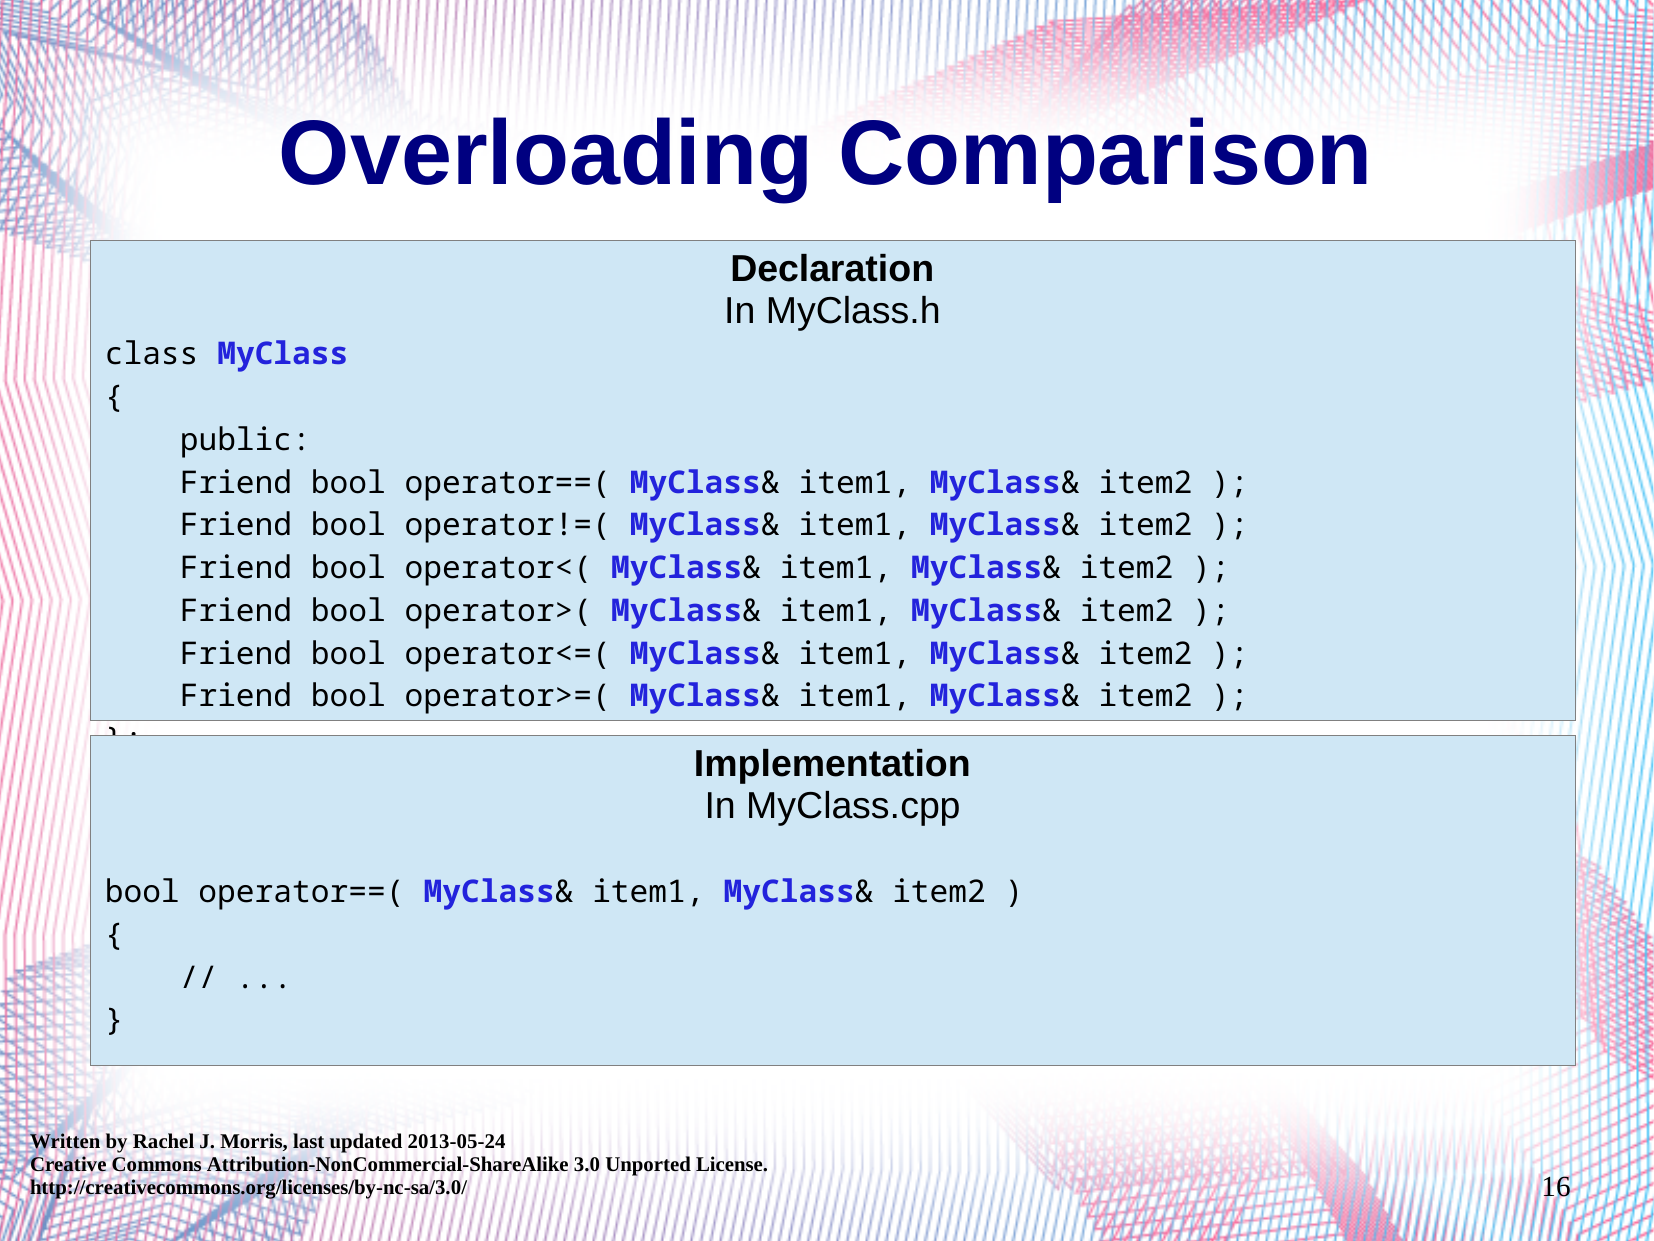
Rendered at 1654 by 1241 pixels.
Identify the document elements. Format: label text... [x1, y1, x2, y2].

text_box Implementation In MyClass.cpp bool operator==( MyClass& item1, MyClass& item2 ) { // ... } [90, 735, 1576, 1066]
title Overloading Comparison [82, 49, 1571, 257]
picture [0, 0, 1654, 1241]
text_box Declaration In MyClass.h class MyClass { public: Friend bool operator==( MyClass& item1, MyClass& item2 ); Friend bool operator!=( MyClass& item1, MyClass& item2 ); Friend bool operator<( MyClass& item1, MyClass& item2 ); Friend bool operator>( MyClass& item1, MyClass& item2 ); Friend bool operator<=( MyClass& item1, MyClass& item2 ); Friend bool operator>=( MyClass& item1, MyClass& item2 ); }; [90, 240, 1576, 721]
